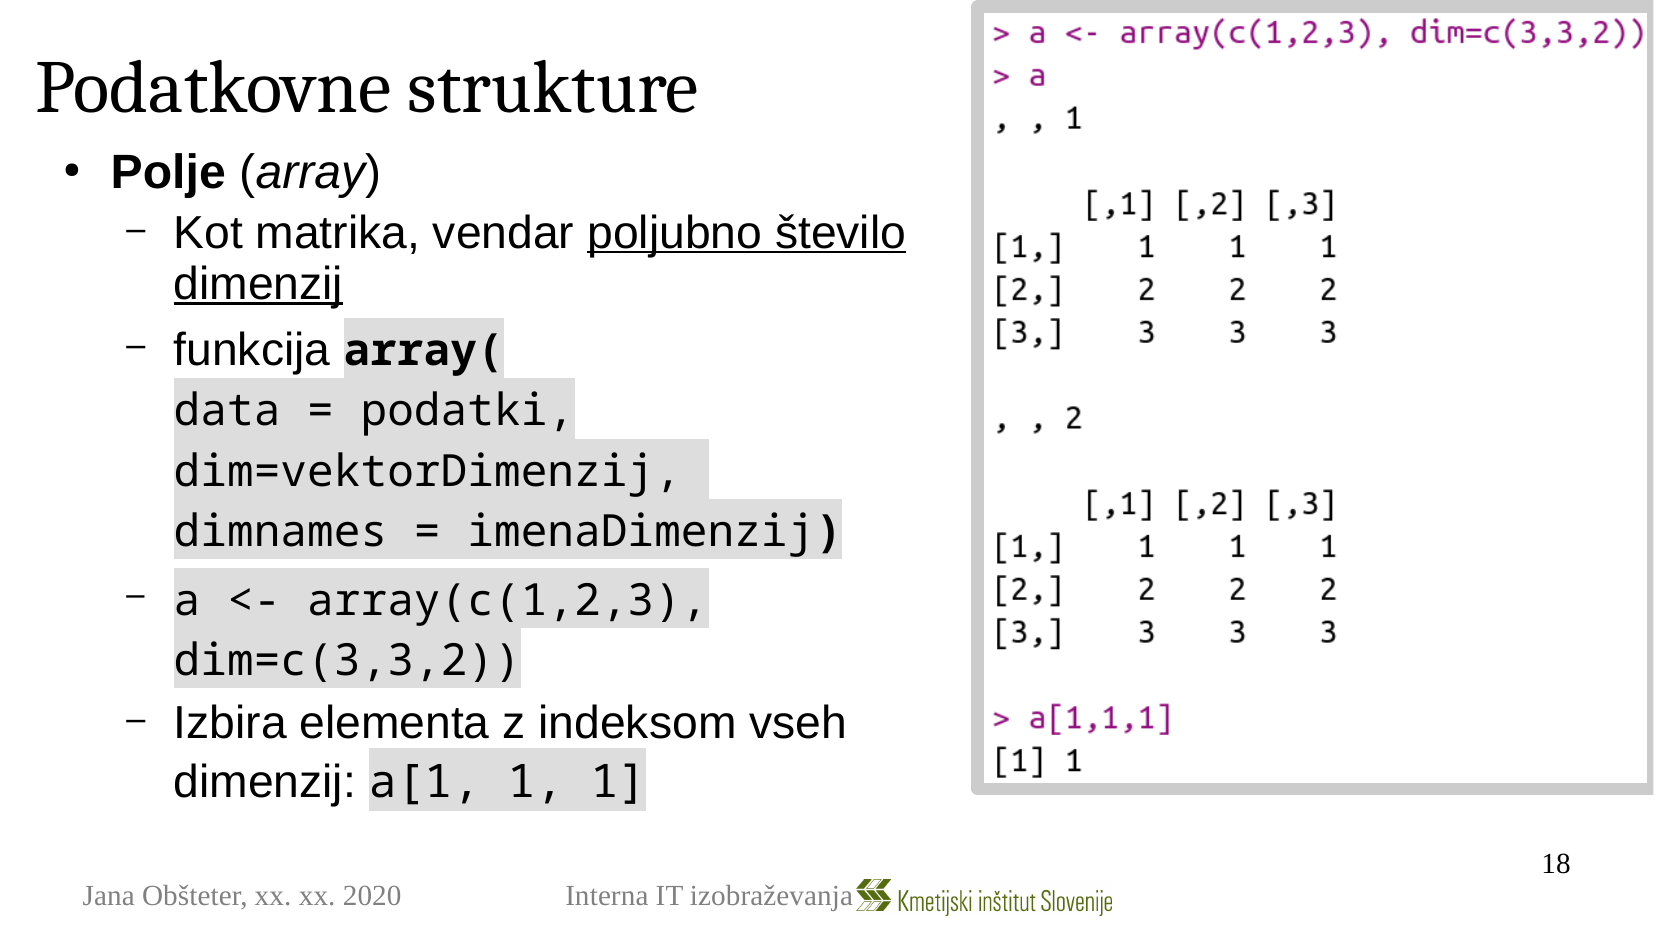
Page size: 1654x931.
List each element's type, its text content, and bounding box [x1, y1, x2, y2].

list Polje (array) Kot matrika, vendar poljubno število dimenzij funkcija array( data = podatki, dim=vektorDimenzij, dimnames = imenaDimenzij) a <- array(c(1,2,3), dim=c(3,3,2)) Izbira elementa z indeksom vseh dimenzij: a[1, 1, 1] [47, 144, 987, 815]
title Podatkovne strukture [35, 21, 971, 154]
picture [983, 12, 1648, 783]
picture [856, 879, 1112, 916]
